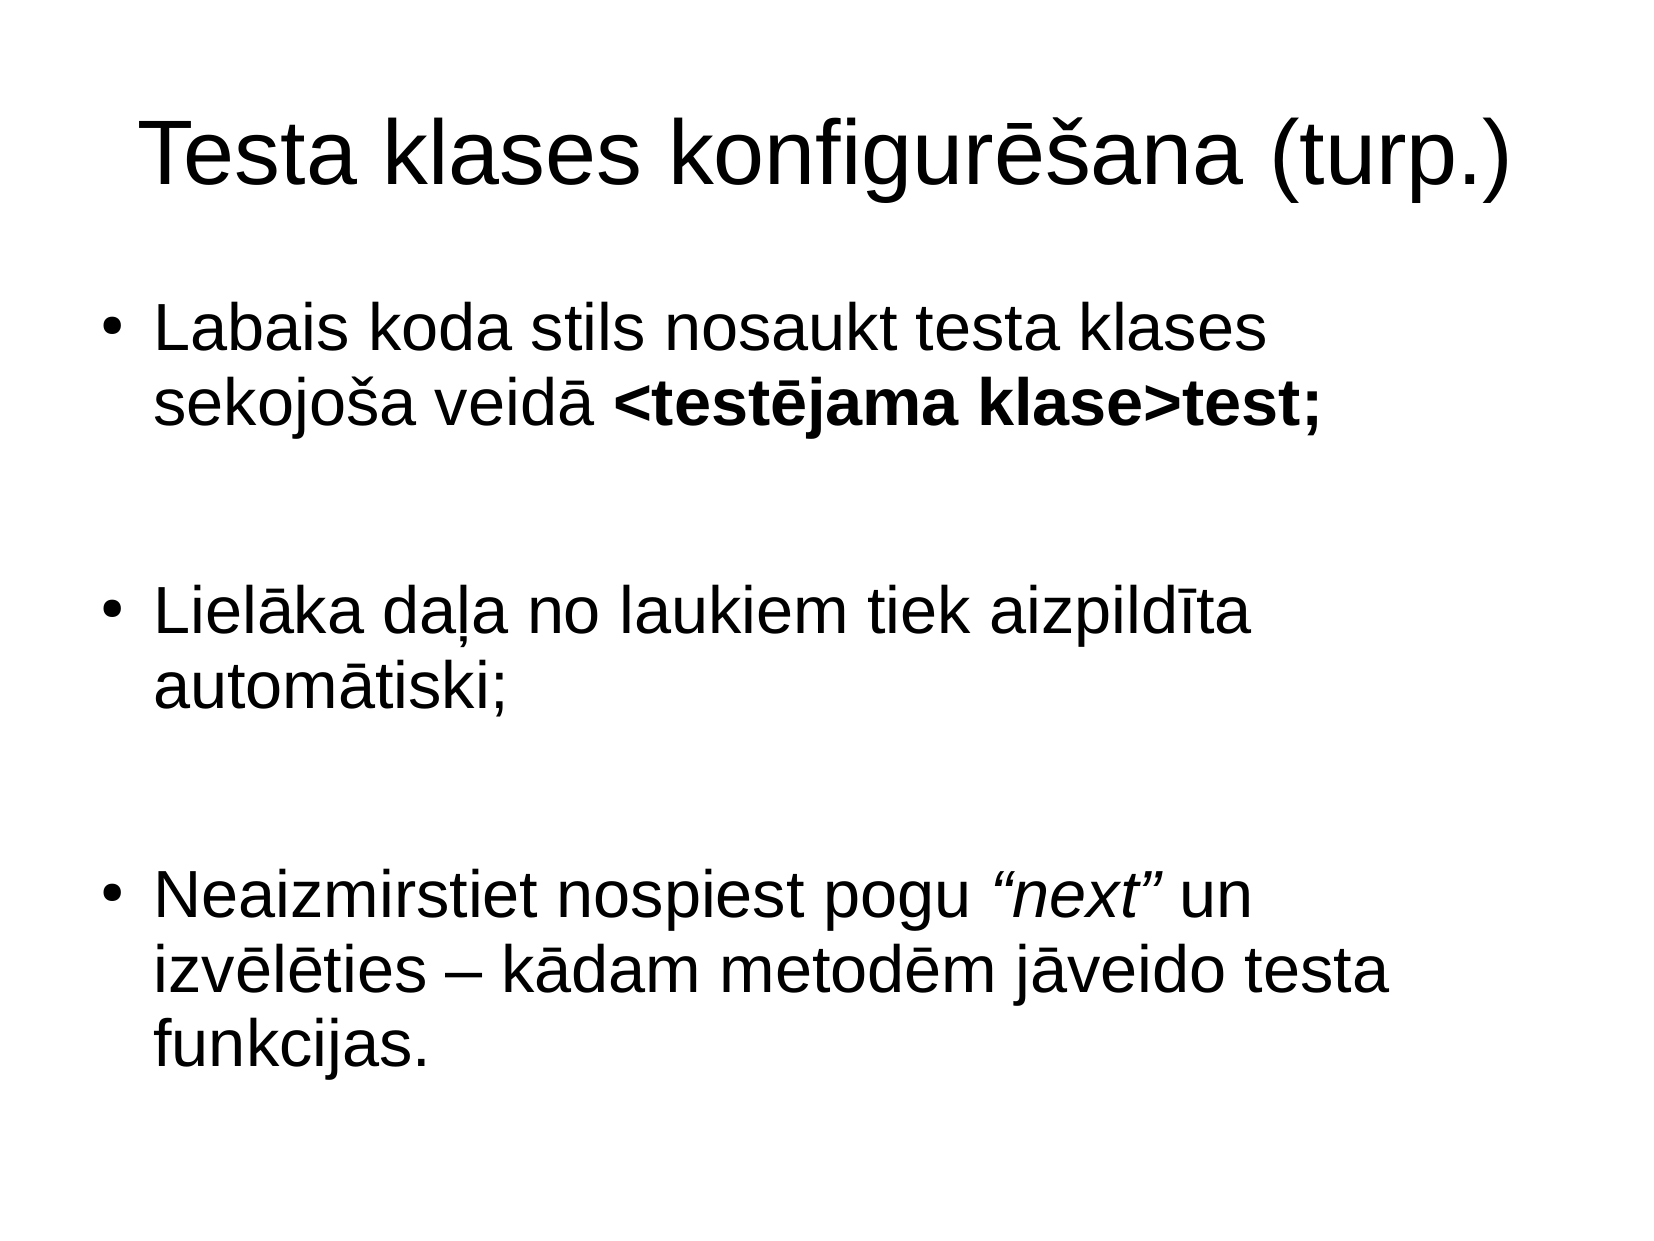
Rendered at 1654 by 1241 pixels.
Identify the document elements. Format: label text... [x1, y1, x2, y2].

title Testa klases konfigurēšana (turp.) [82, 49, 1571, 257]
list Labais koda stils nosaukt testa klases sekojoša veidā <testējama klase>test; Lielāka daļa no laukiem tiek aizpildīta automātiski; Neaizmirstiet nospiest pogu “next” un izvēlēties – kādam metodēm jāveido testa funkcijas. [82, 290, 1538, 1126]
